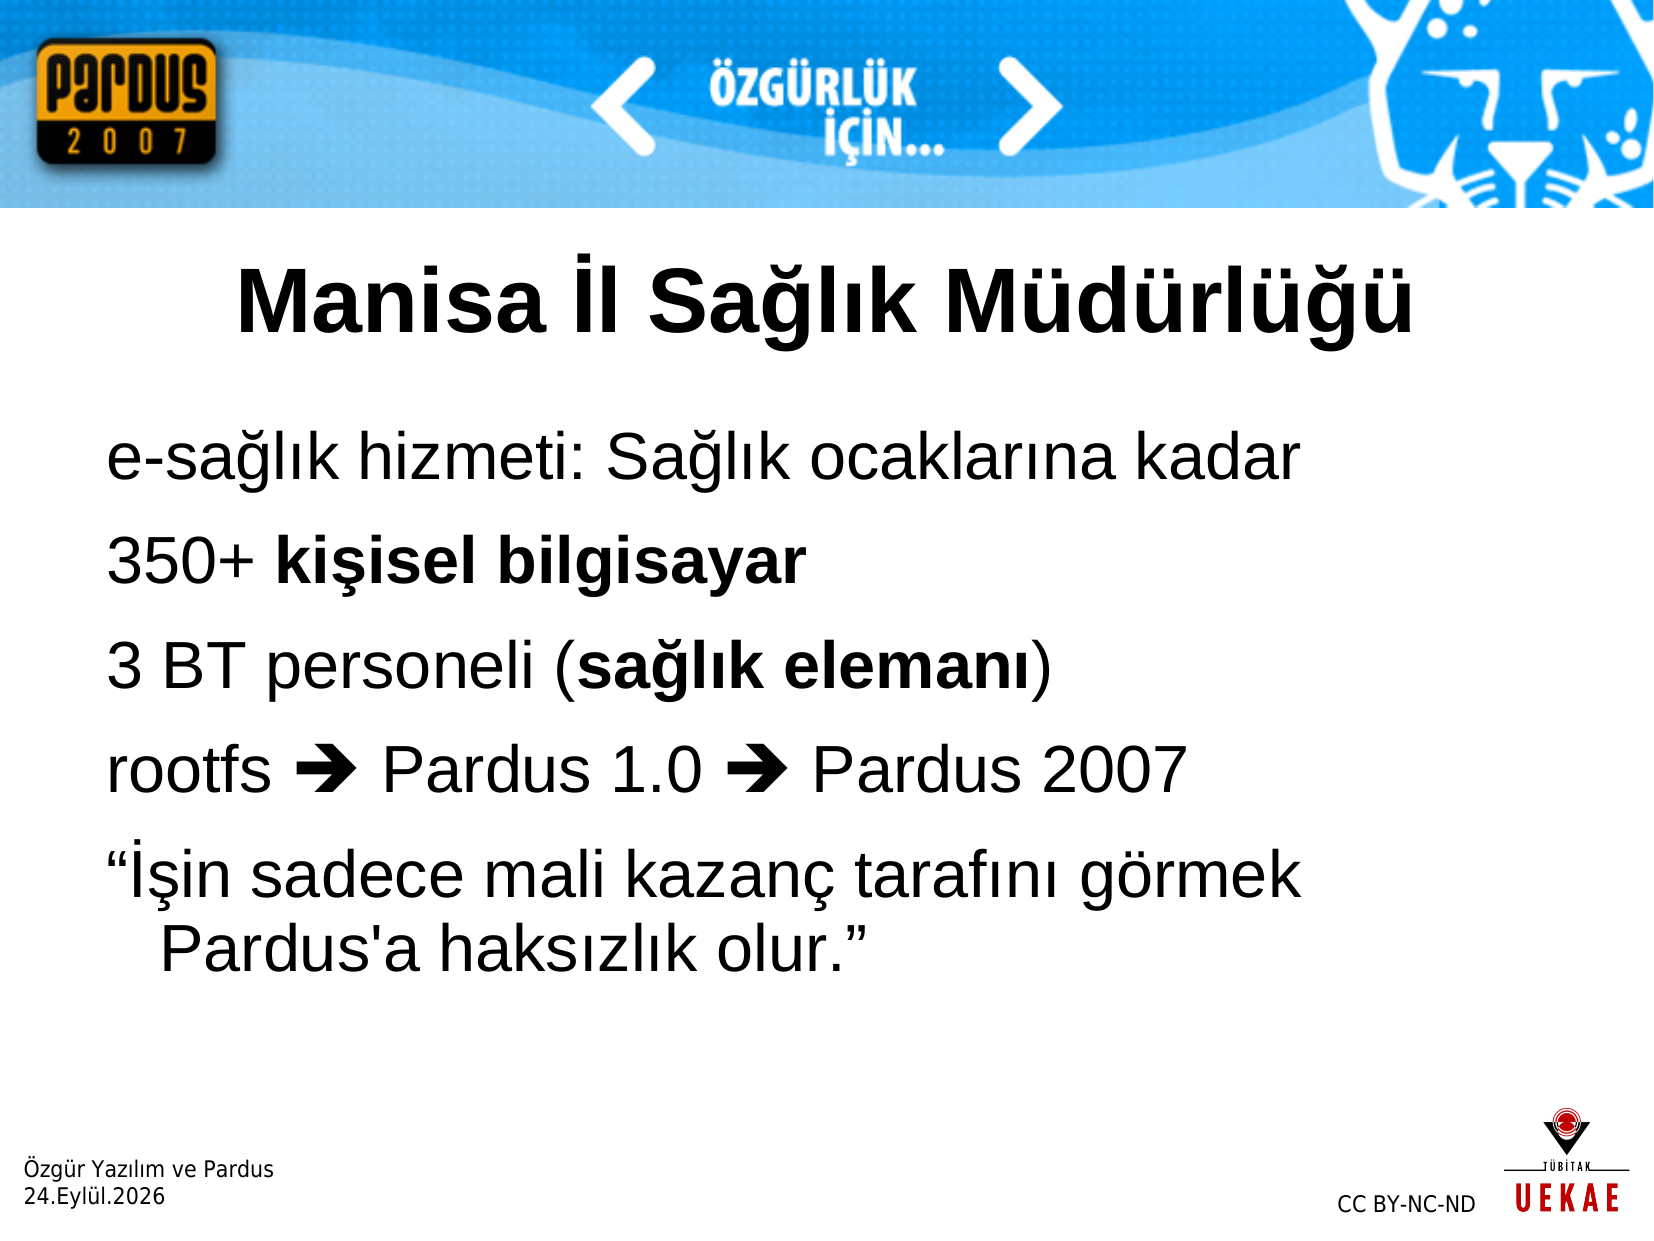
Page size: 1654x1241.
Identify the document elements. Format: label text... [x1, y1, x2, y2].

list e-sağlık hizmeti: Sağlık ocaklarına kadar 350+ kişisel bilgisayar 3 BT personeli (sağlık elemanı) rootfs ➔ Pardus 1.0 ➔ Pardus 2007 “İşin sadece mali kazanç tarafını görmek Pardus'a haksızlık olur.” [88, 419, 1571, 1056]
picture [1500, 1104, 1634, 1215]
picture [0, 0, 1654, 208]
title Manisa İl Sağlık Müdürlüğü [82, 197, 1571, 405]
